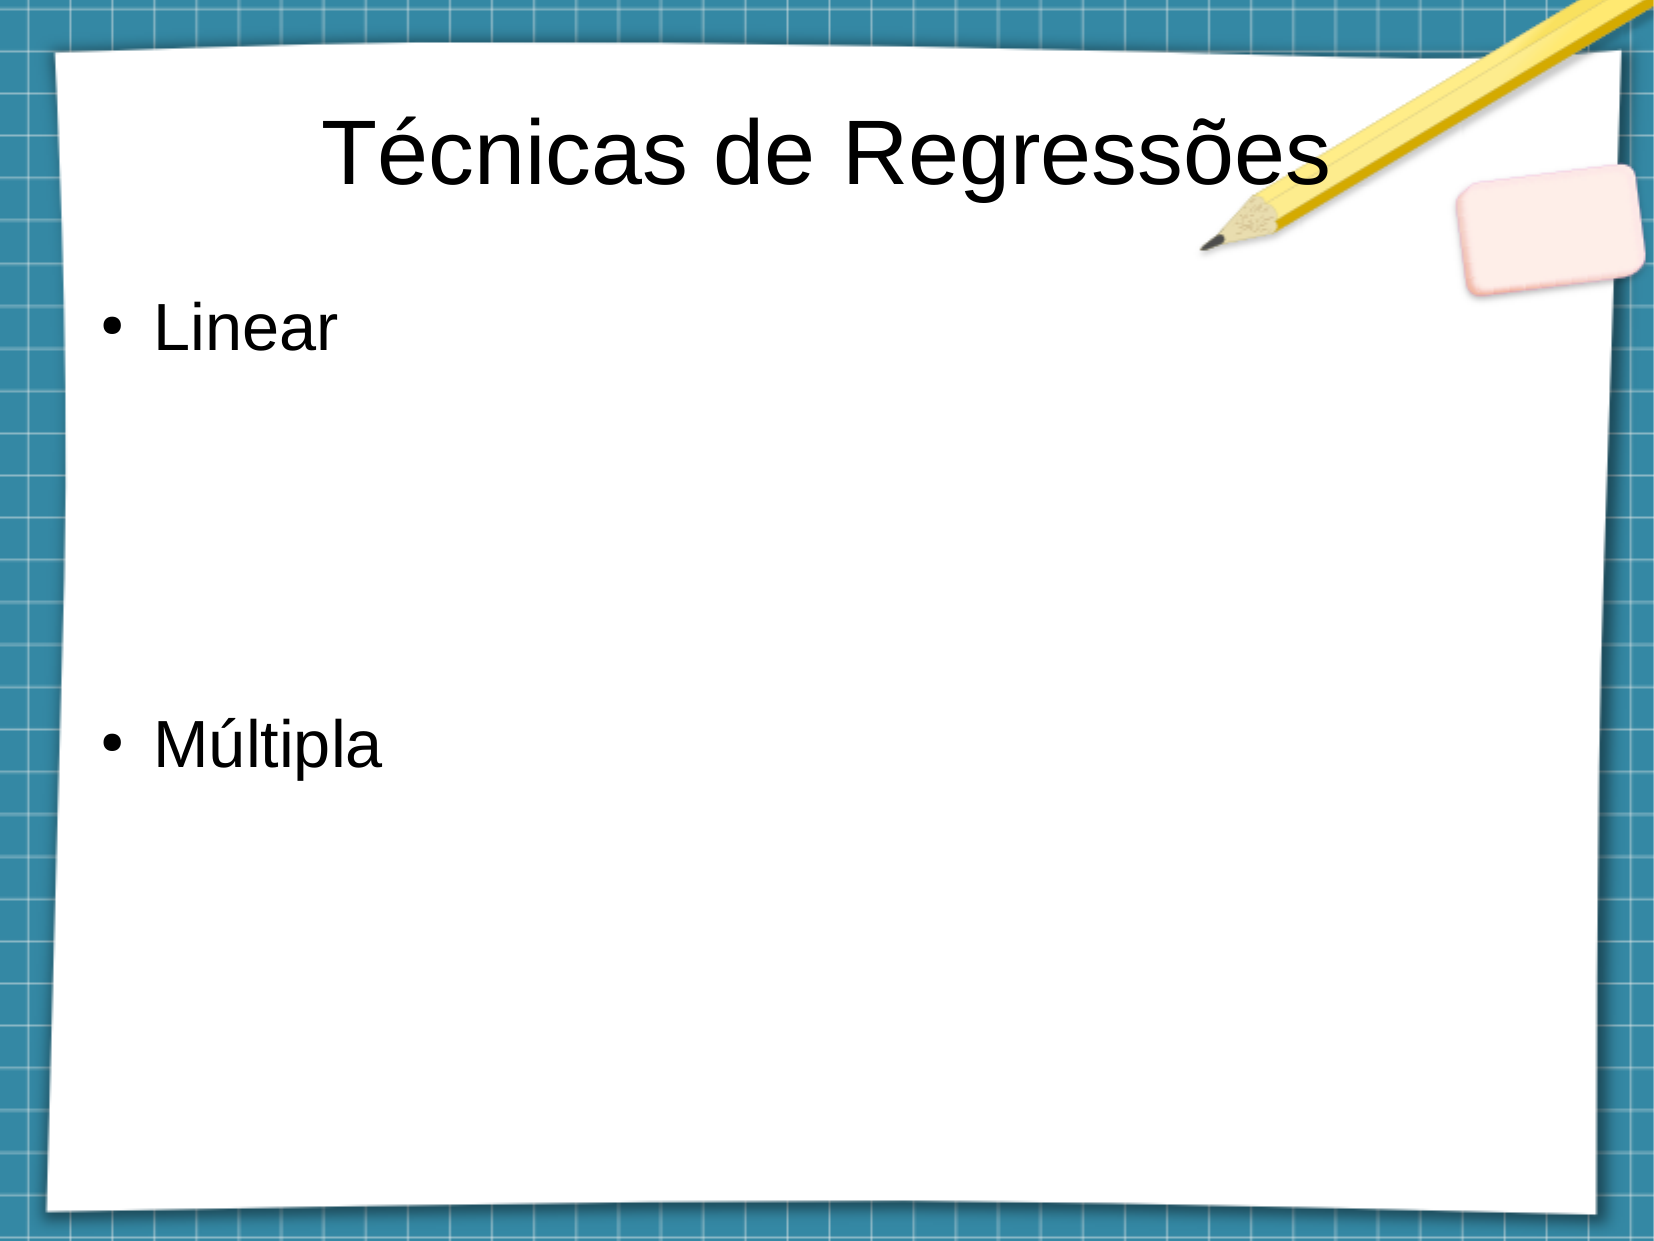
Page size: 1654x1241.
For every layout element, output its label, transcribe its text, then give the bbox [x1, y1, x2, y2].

picture [0, 0, 1654, 1241]
title Técnicas de Regressões [82, 49, 1571, 257]
list Linear Múltipla [82, 290, 1571, 1010]
